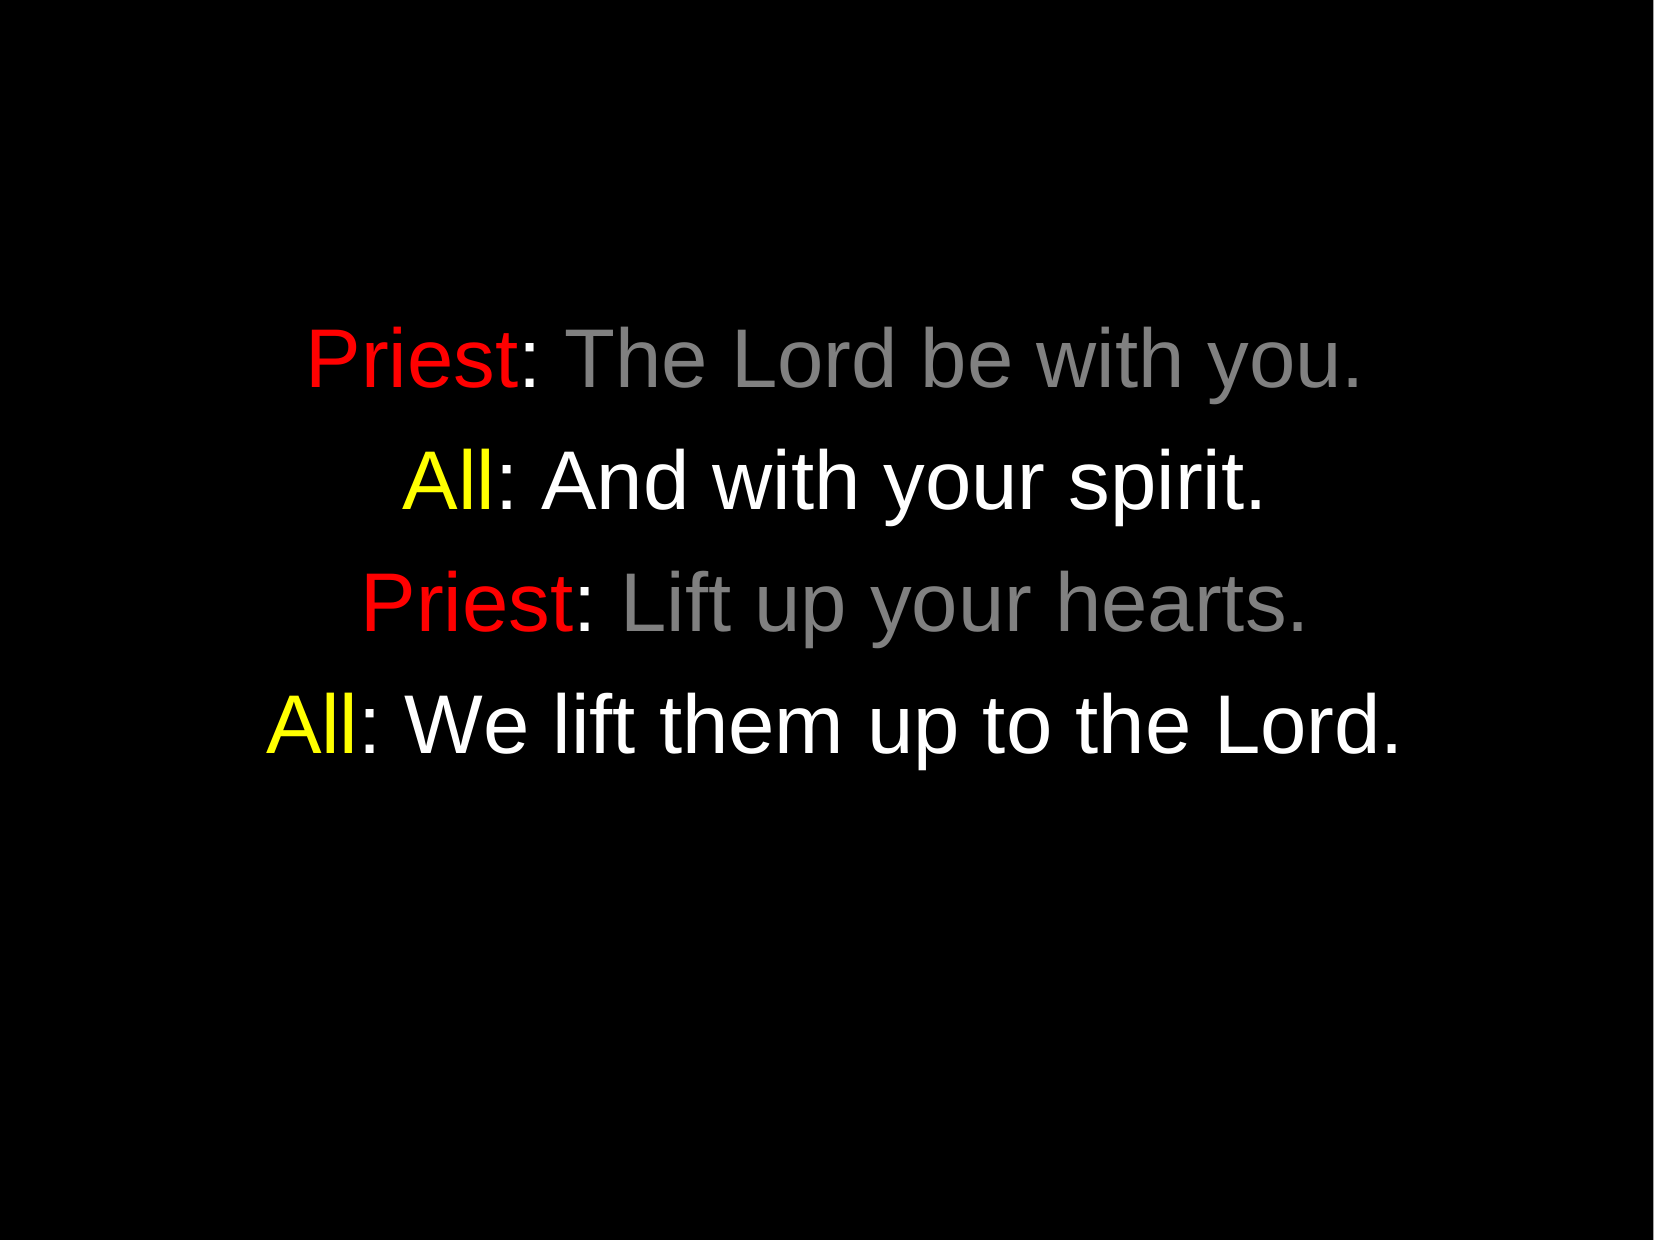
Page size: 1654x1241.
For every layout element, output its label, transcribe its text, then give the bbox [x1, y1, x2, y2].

list Priest: The Lord be with you. All: And with your spirit. Priest: Lift up your hearts. All: We lift them up to the Lord. [0, 307, 1654, 1027]
